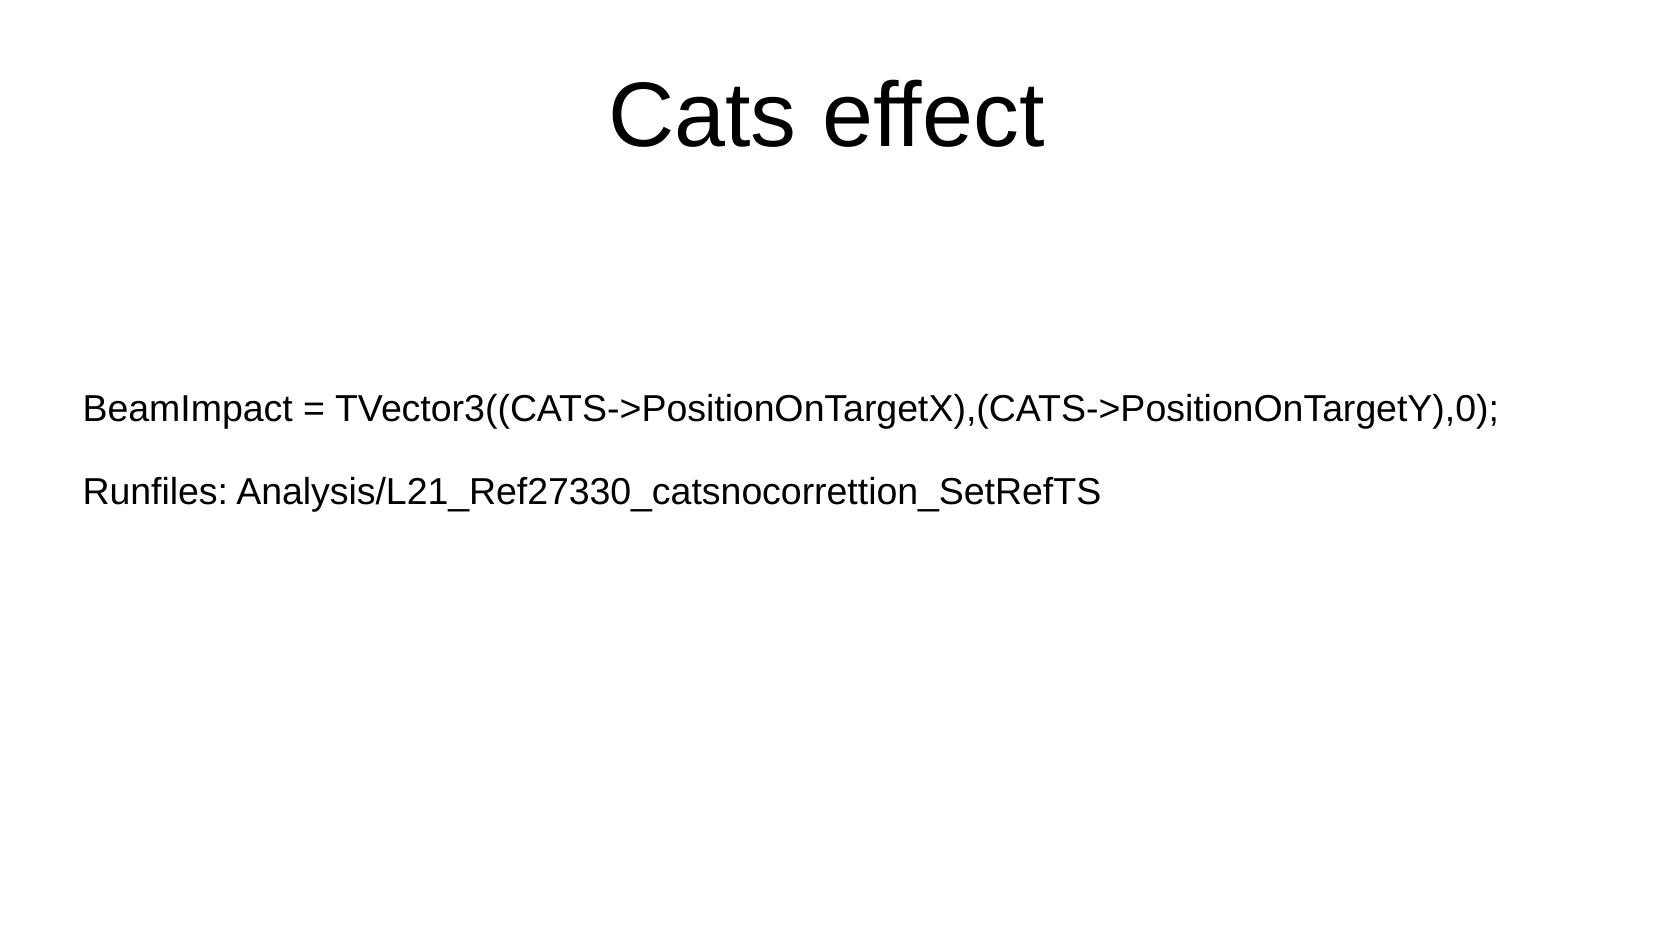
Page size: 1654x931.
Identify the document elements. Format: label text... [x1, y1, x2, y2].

title Cats effect [82, 37, 1571, 193]
subtitle BeamImpact = TVector3((CATS->PositionOnTargetX),(CATS->PositionOnTargetY),0); Runfiles: Analysis/L21_Ref27330_catsnocorrettion_SetRefTS [82, 217, 1571, 758]
